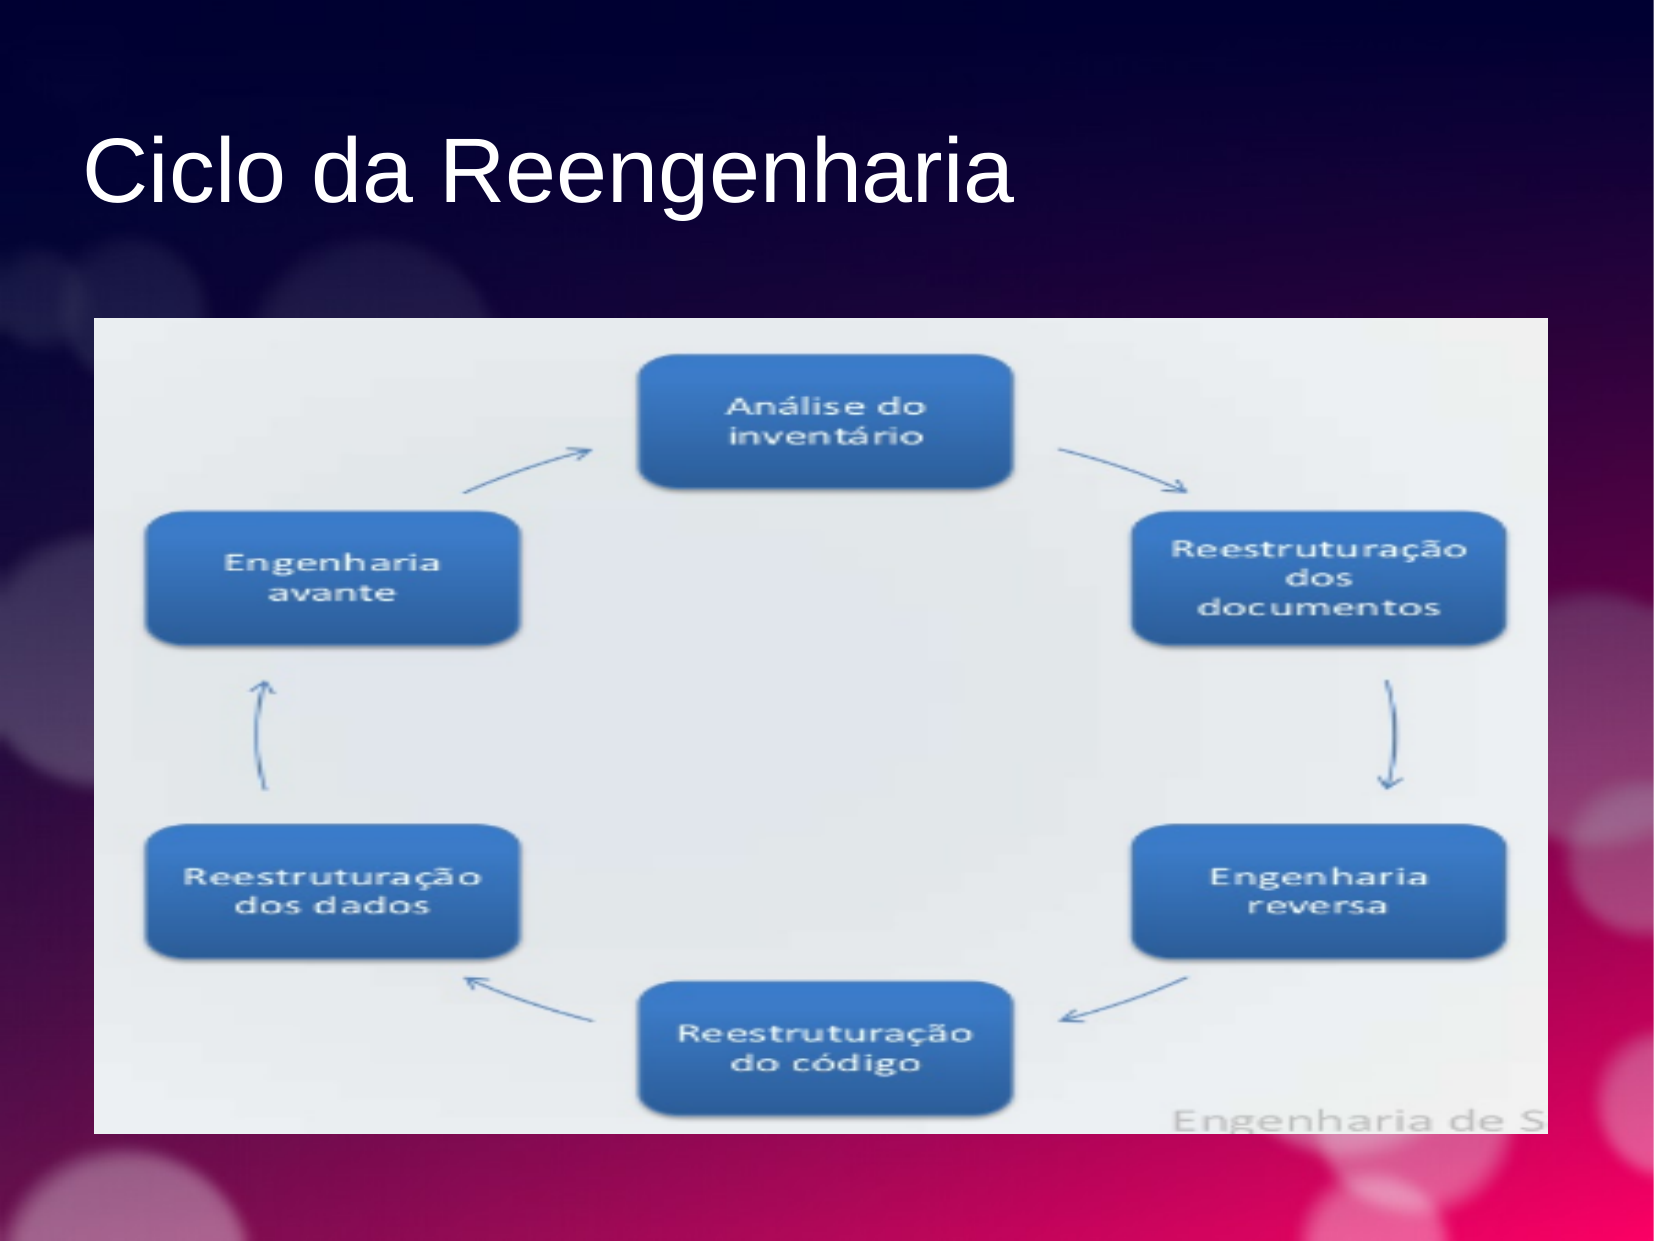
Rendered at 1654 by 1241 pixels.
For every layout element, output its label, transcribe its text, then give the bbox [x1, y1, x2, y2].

title Ciclo da Reengenharia [82, 67, 1571, 275]
picture [0, 0, 1654, 1241]
